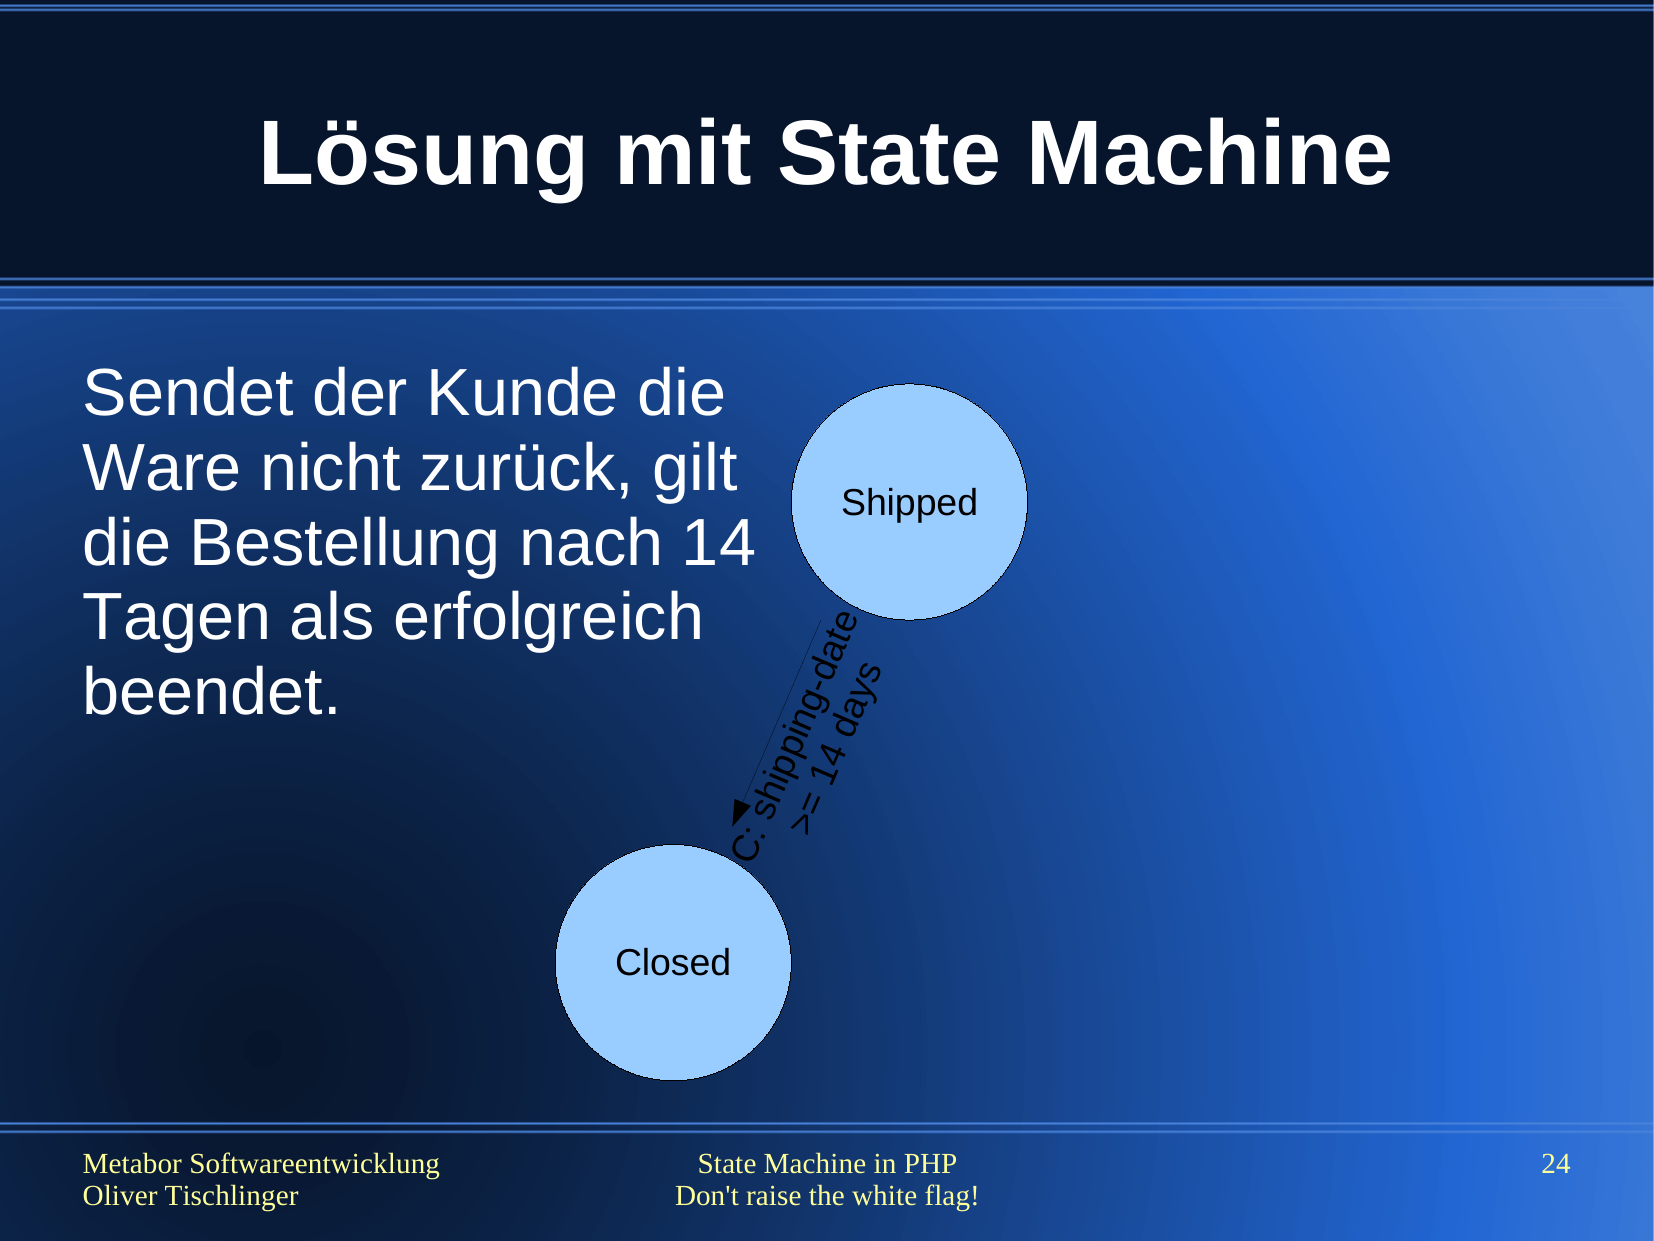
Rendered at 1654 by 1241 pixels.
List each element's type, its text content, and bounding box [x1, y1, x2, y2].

picture [0, 0, 1654, 1241]
text_box Closed [555, 844, 792, 1081]
text_box Shipped [791, 383, 1028, 621]
title Lösung mit State Machine [82, 49, 1571, 257]
list Sendet der Kunde die Ware nicht zurück, gilt die Bestellung nach 14 Tagen als erfolgreich beendet. [82, 355, 809, 1058]
